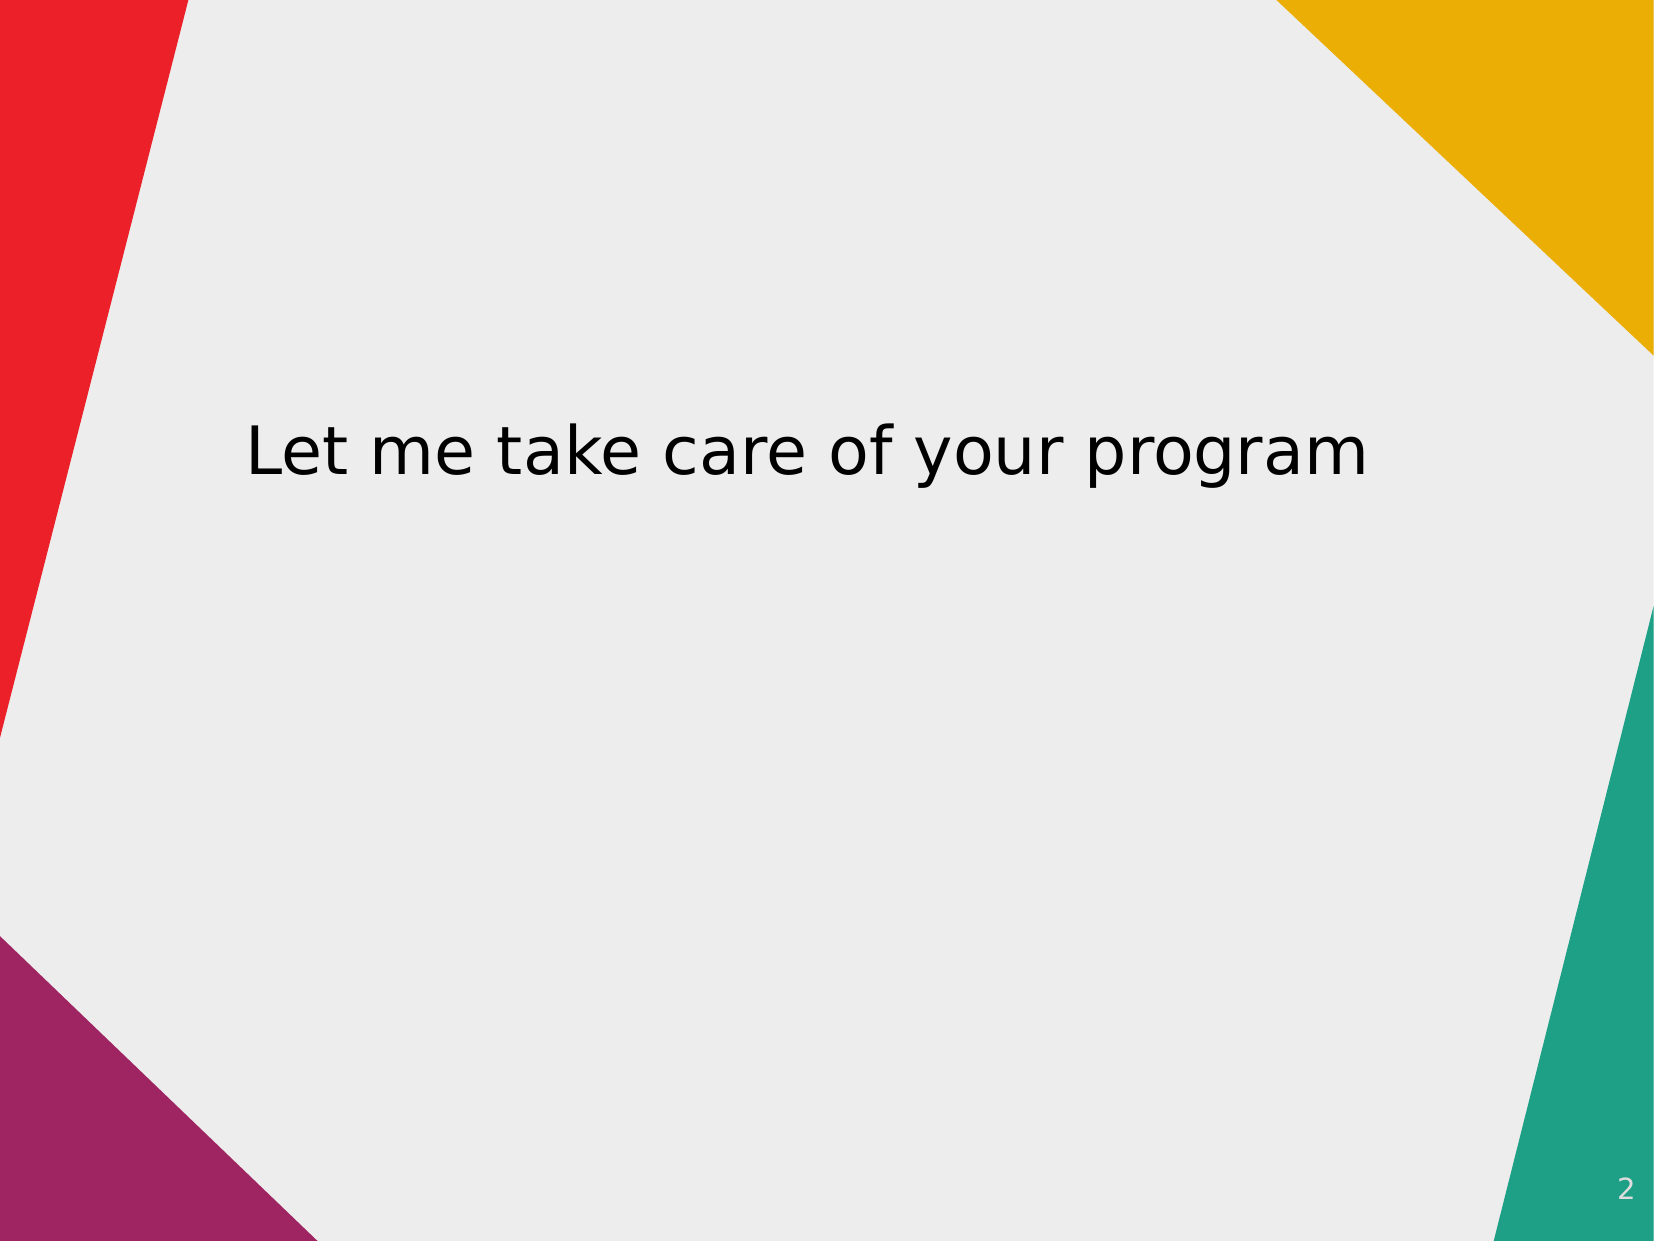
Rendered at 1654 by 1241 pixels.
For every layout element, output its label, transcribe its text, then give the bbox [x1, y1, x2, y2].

text_box Let me take care of your program [230, 405, 1404, 498]
